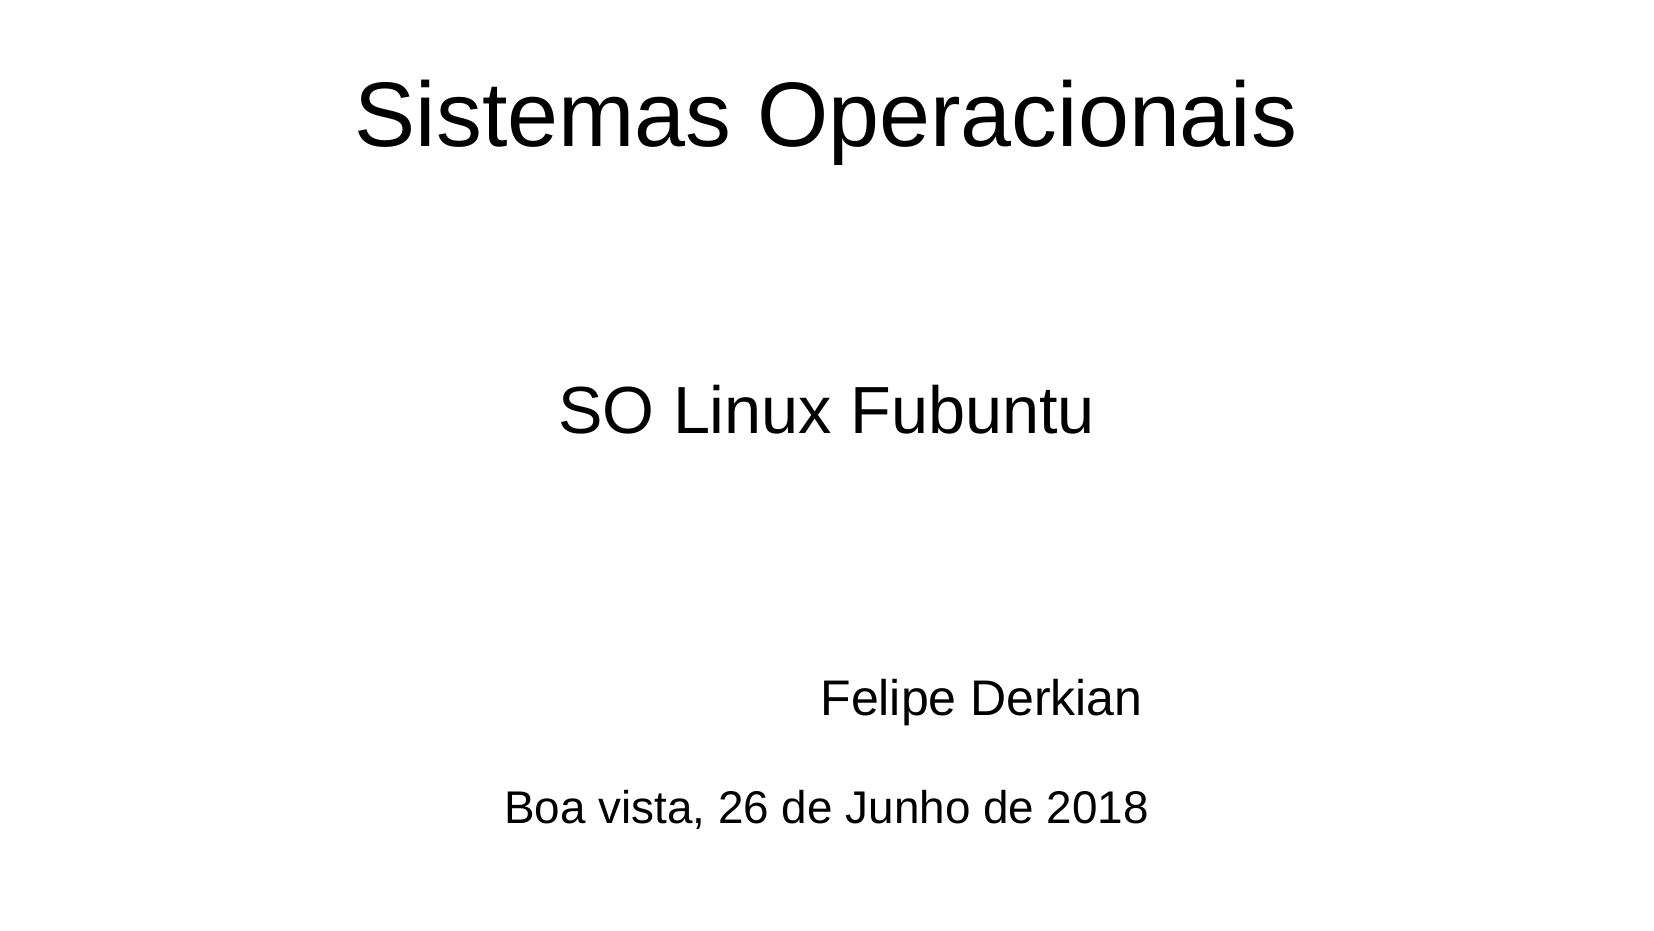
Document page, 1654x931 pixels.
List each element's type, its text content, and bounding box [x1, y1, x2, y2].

title Sistemas Operacionais [82, 37, 1571, 193]
subtitle SO Linux Fubuntu Felipe Derkian Boa vista, 26 de Junho de 2018 [82, 217, 1571, 839]
